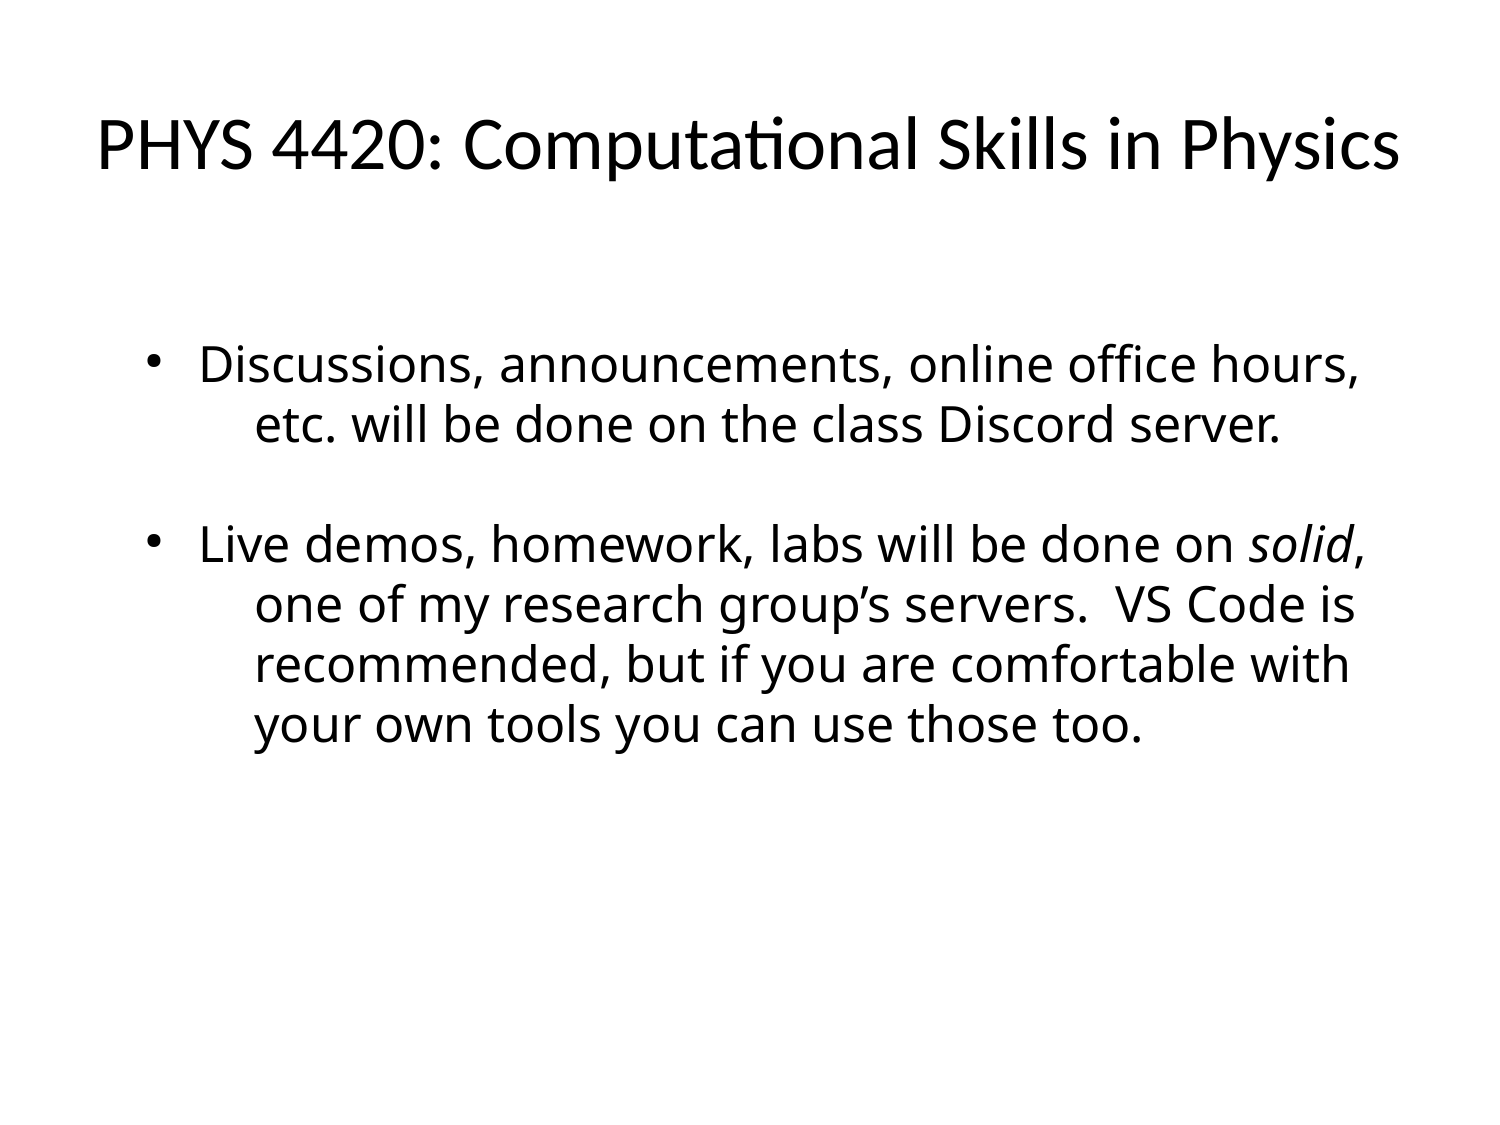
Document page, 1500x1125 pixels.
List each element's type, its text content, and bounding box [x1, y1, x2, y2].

title PHYS 4420: Computational Skills in Physics [75, 45, 1425, 233]
list Discussions, announcements, online office hours, etc. will be done on the class Discord server. Live demos, homework, labs will be done on solid, one of my research group’s servers. VS Code is recommended, but if you are comfortable with your own tools you can use those too. [112, 324, 1388, 1013]
